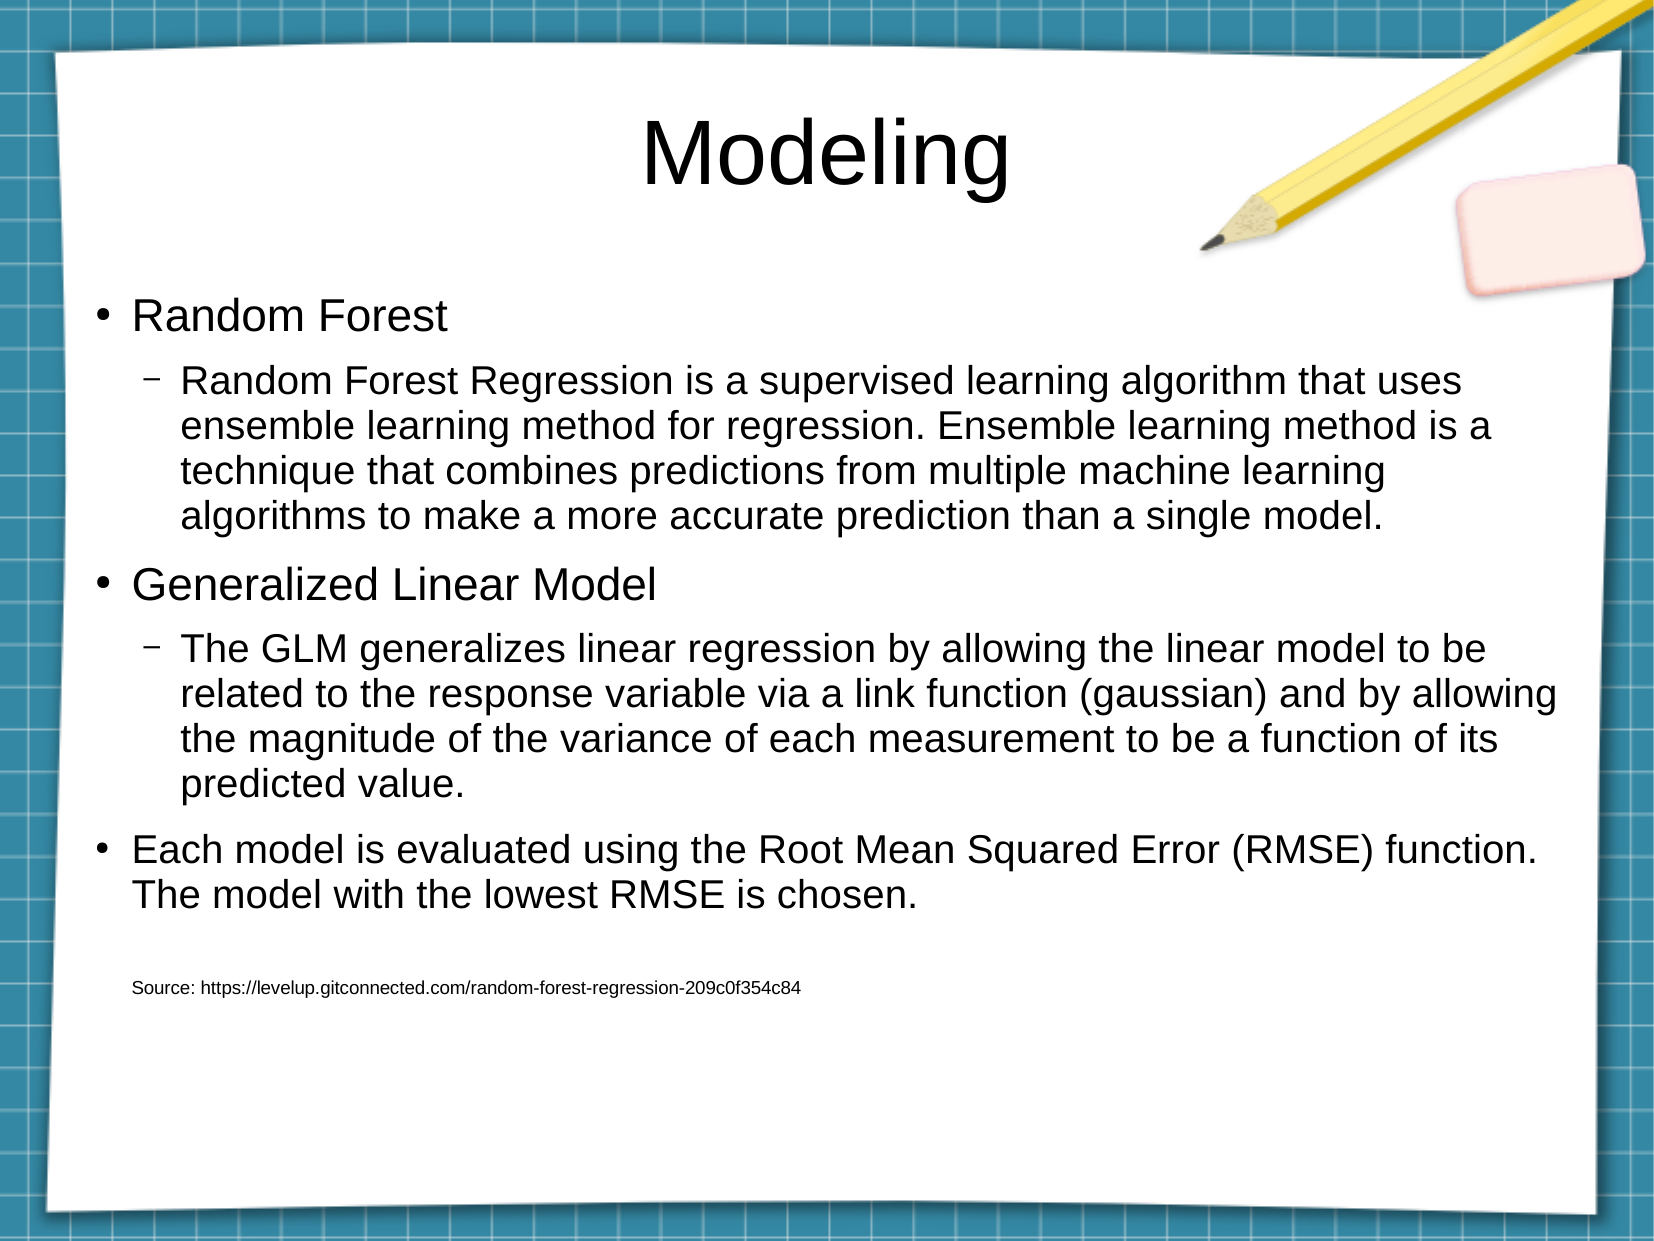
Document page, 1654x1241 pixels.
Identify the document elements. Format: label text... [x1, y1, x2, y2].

picture [0, 0, 1654, 1241]
list Random Forest Random Forest Regression is a supervised learning algorithm that uses ensemble learning method for regression. Ensemble learning method is a technique that combines predictions from multiple machine learning algorithms to make a more accurate prediction than a single model. Generalized Linear Model The GLM generalizes linear regression by allowing the linear model to be related to the response variable via a link function (gaussian) and by allowing the magnitude of the variance of each measurement to be a function of its predicted value. Each model is evaluated using the Root Mean Squared Error (RMSE) function. The model with the lowest RMSE is chosen. Source: https://levelup.gitconnected.com/random-forest-regression-209c0f354c84 [82, 290, 1571, 1010]
title Modeling [82, 49, 1571, 257]
